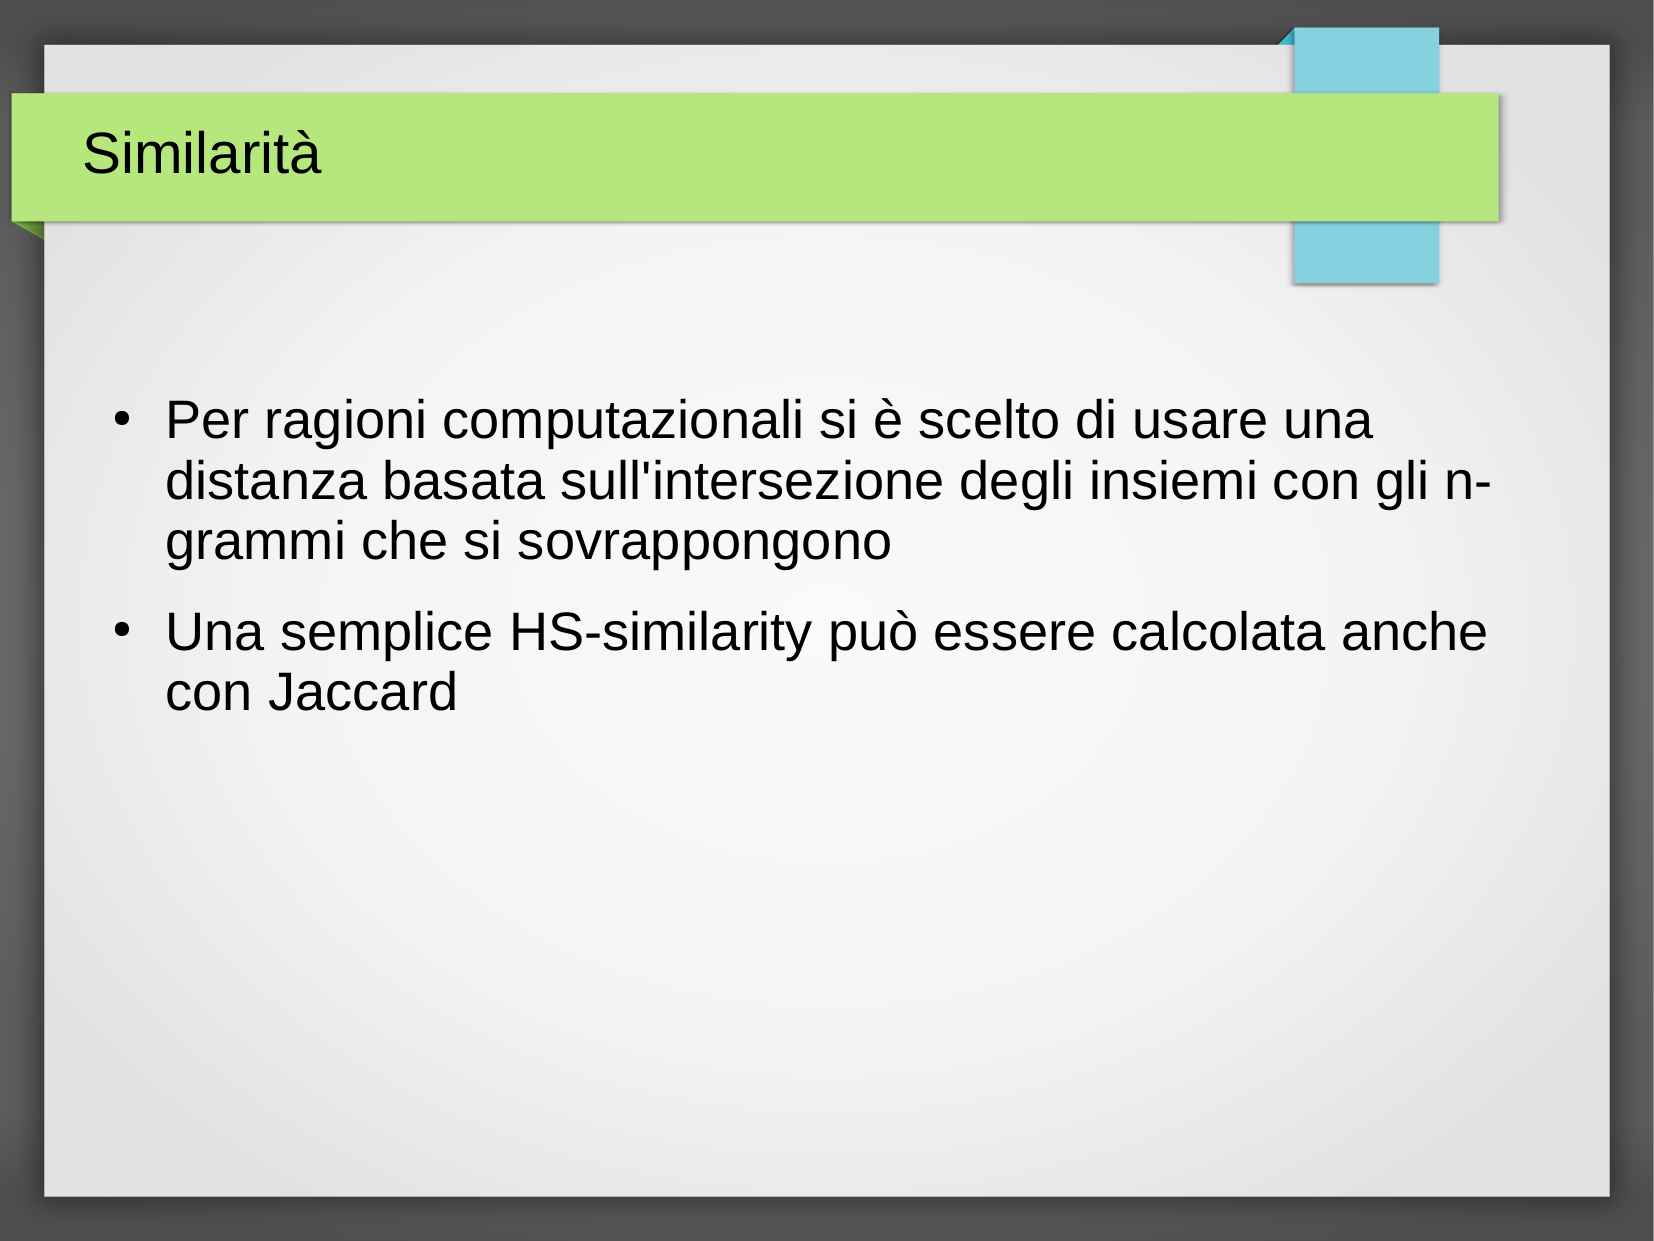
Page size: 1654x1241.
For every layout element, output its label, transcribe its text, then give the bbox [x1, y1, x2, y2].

list Per ragioni computazionali si è scelto di usare una distanza basata sull'intersezione degli insiemi con gli n-grammi che si sovrappongono Una semplice HS-similarity può essere calcolata anche con Jaccard [94, 389, 1501, 1075]
picture [0, 0, 1654, 1241]
title Similarità [82, 94, 1477, 213]
